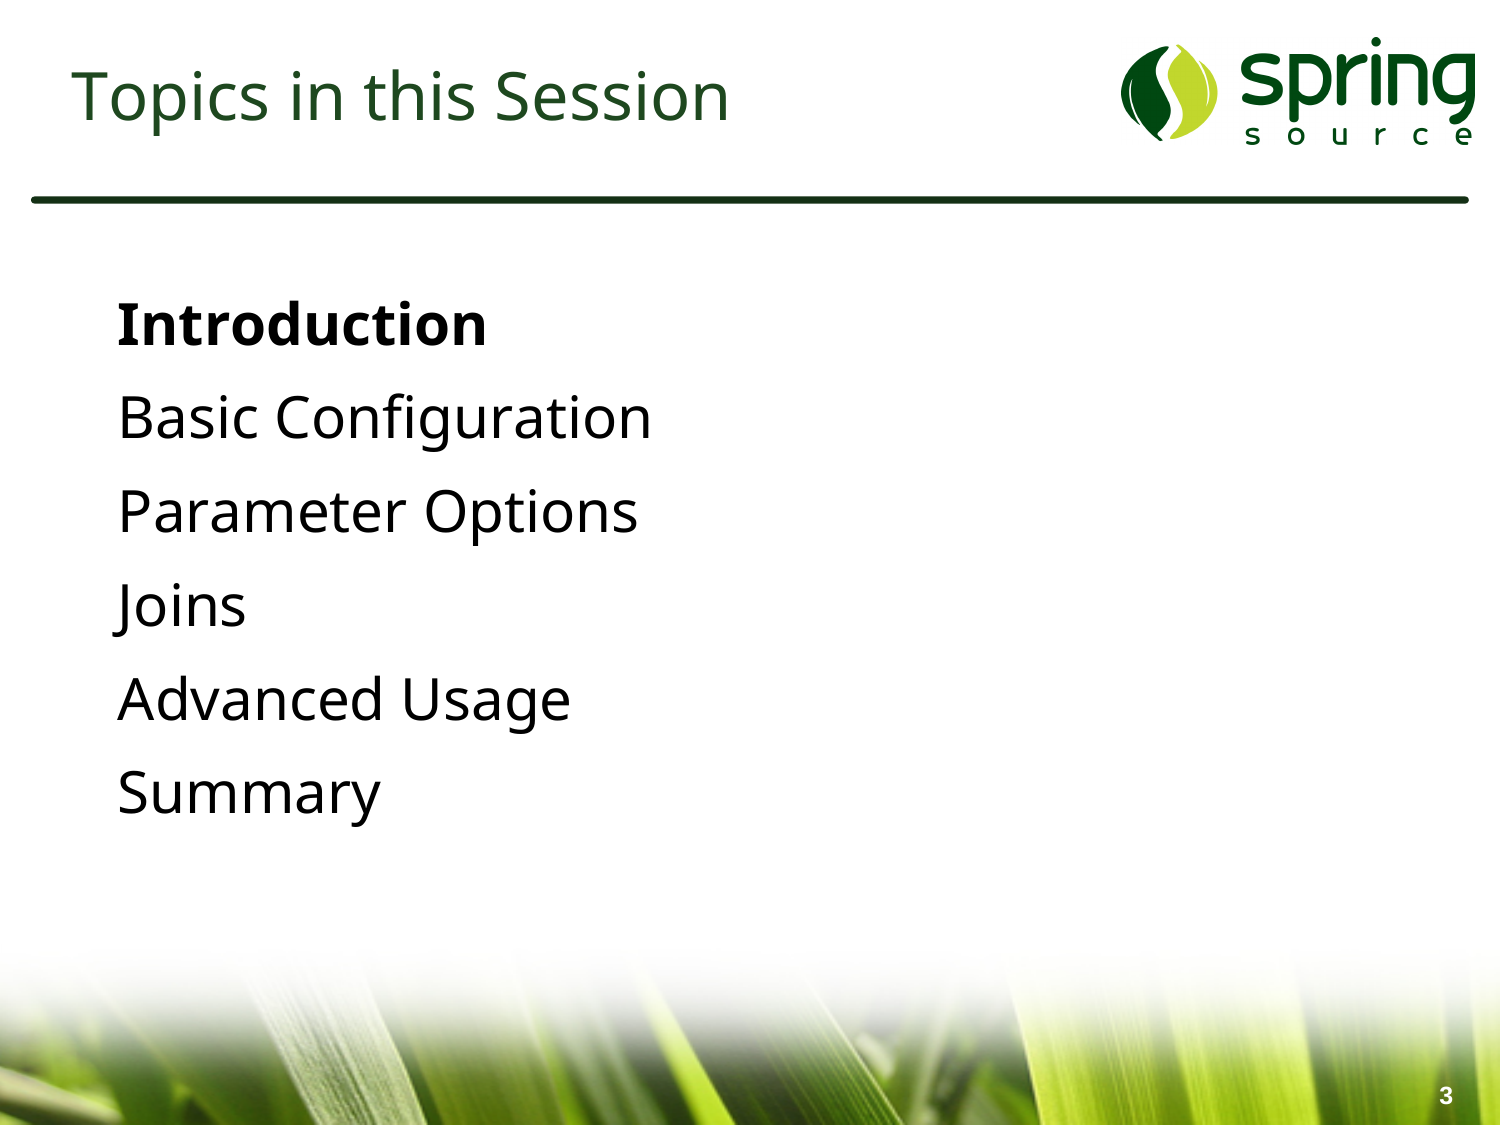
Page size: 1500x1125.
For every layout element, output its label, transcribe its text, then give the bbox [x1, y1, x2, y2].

title Topics in this Session [56, 13, 1089, 176]
picture [0, 944, 1500, 1125]
picture [1121, 37, 1475, 145]
list Introduction Basic Configuration Parameter Options Joins Advanced Usage Summary [103, 275, 1394, 938]
